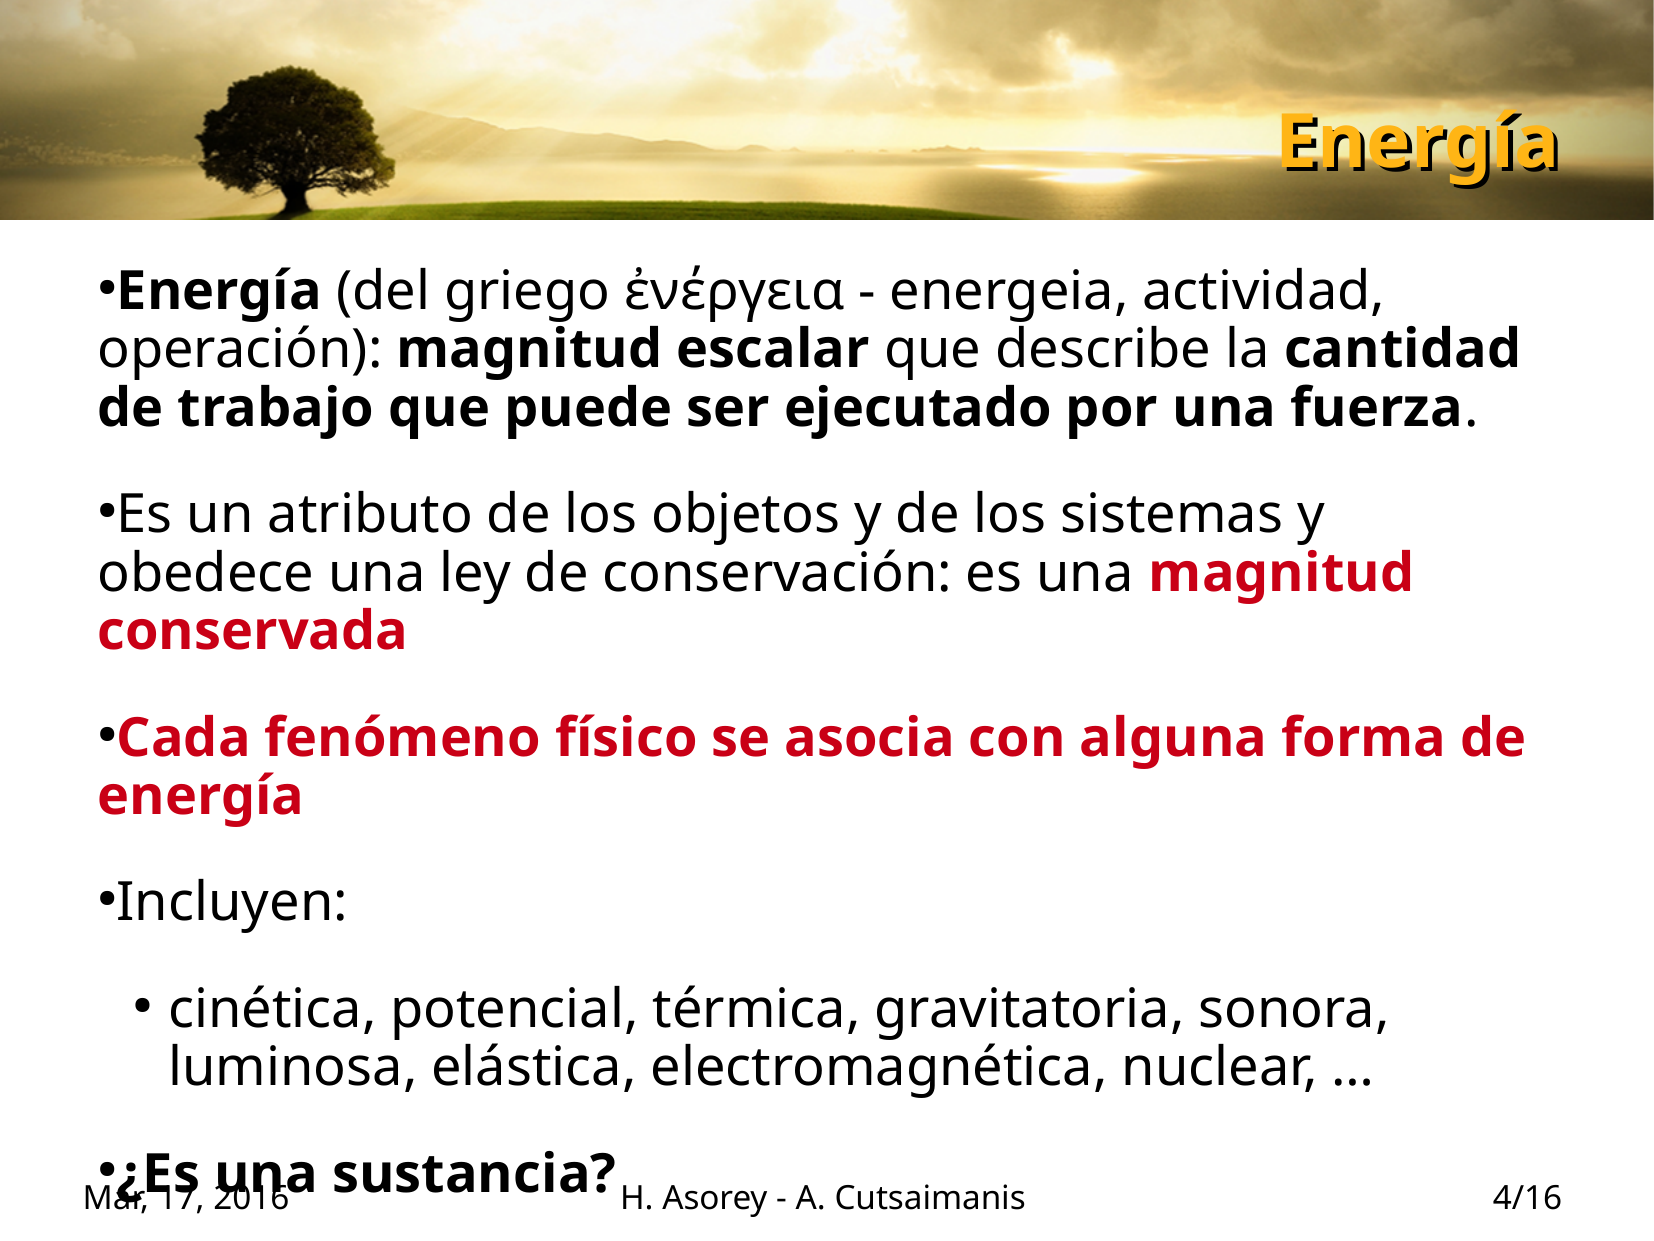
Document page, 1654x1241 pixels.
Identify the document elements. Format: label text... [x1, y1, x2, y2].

text_box Energía (del griego ἐνέργεια - energeia, actividad, operación): magnitud escalar que describe la cantidad de trabajo que puede ser ejecutado por una fuerza. Es un atributo de los objetos y de los sistemas y obedece una ley de conservación: es una magnitud conservada Cada fenómeno físico se asocia con alguna forma de energía Incluyen: cinética, potencial, térmica, gravitatoria, sonora, luminosa, elástica, electromagnética, nuclear, … ¿Es una sustancia? [82, 255, 1571, 1231]
picture [0, 0, 1654, 220]
title Energía [86, 49, 1576, 226]
